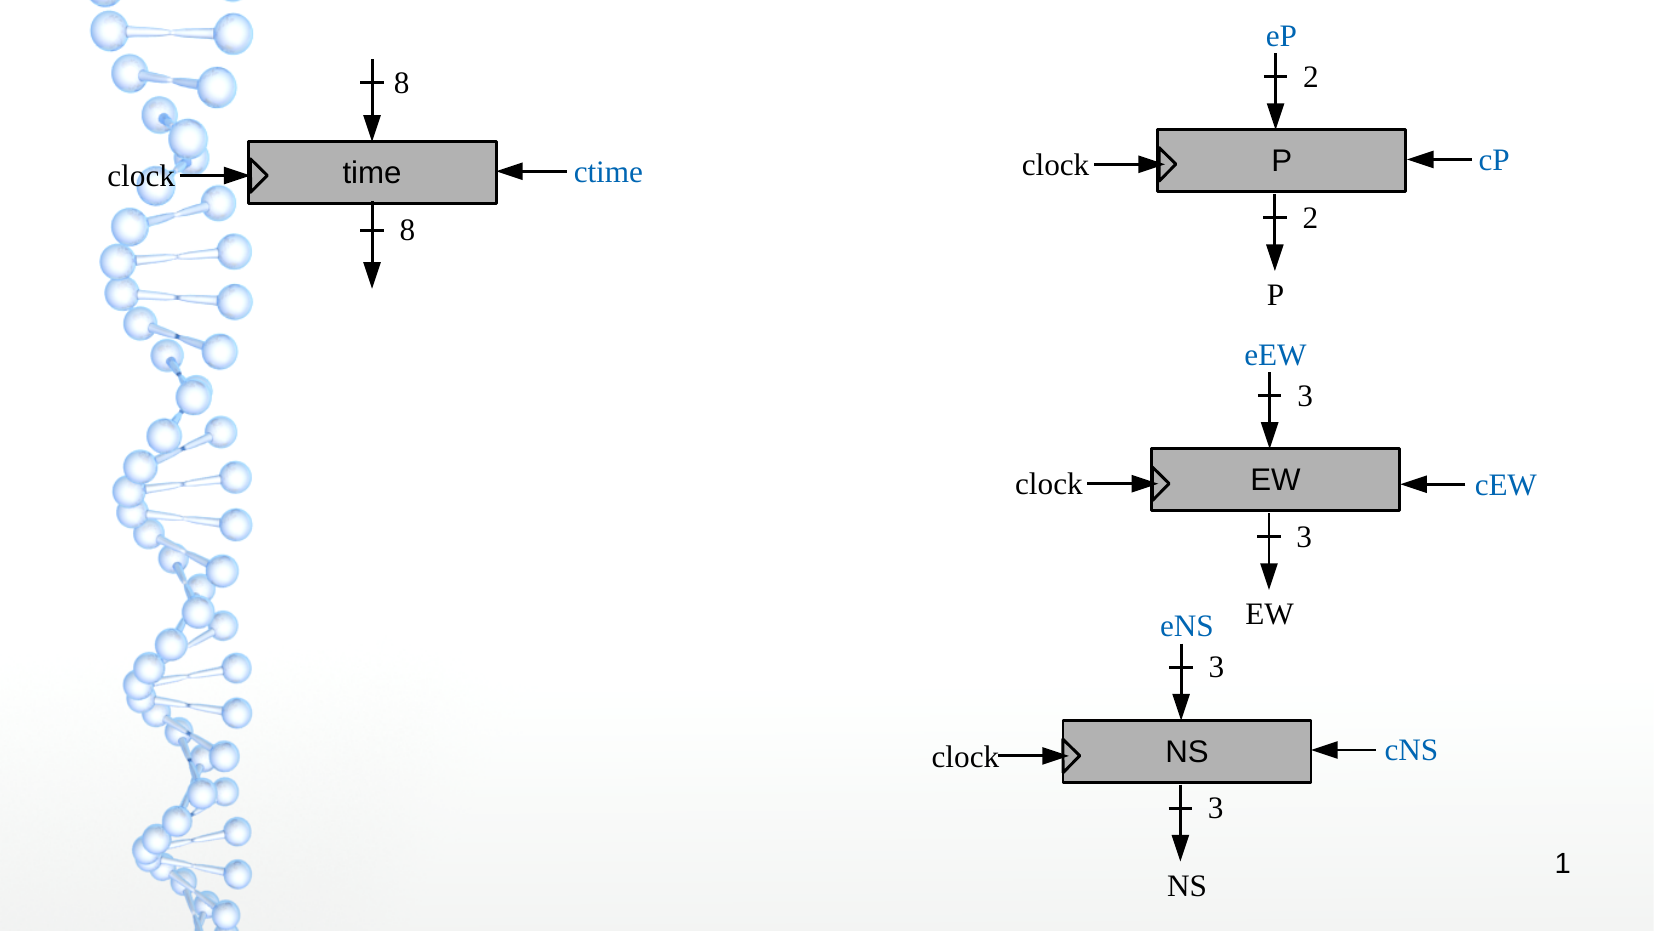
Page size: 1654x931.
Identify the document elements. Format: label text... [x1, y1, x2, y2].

text_box clock [1011, 147, 1101, 183]
picture [0, 0, 1654, 931]
text_box cEW [1470, 466, 1542, 503]
text_box time [248, 141, 497, 204]
text_box clock [1004, 467, 1094, 502]
text_box 8 [372, 59, 432, 107]
text_box eEW [1240, 325, 1312, 383]
text_box EW [1151, 448, 1400, 511]
text_box 3 [1186, 784, 1246, 832]
text_box 8 [377, 206, 438, 254]
text_box [1152, 466, 1170, 501]
text_box P [1246, 271, 1306, 319]
text_box cNS [1375, 732, 1447, 768]
text_box NS [1062, 720, 1312, 783]
text_box clock [921, 739, 1010, 774]
text_box ctime [561, 143, 656, 201]
text_box eNS [1157, 602, 1217, 650]
text_box [1062, 739, 1080, 773]
text_box 2 [1280, 194, 1340, 242]
text_box P [1157, 129, 1406, 192]
text_box 3 [1187, 643, 1247, 691]
text_box EW [1240, 590, 1300, 638]
text_box NS [1157, 862, 1217, 910]
text_box [1159, 147, 1176, 182]
text_box 3 [1275, 372, 1335, 420]
text_box 3 [1274, 513, 1334, 561]
text_box [250, 158, 268, 193]
text_box cP [1458, 141, 1530, 178]
text_box clock [96, 158, 186, 194]
text_box 2 [1281, 53, 1341, 101]
text_box eP [1251, 11, 1312, 60]
